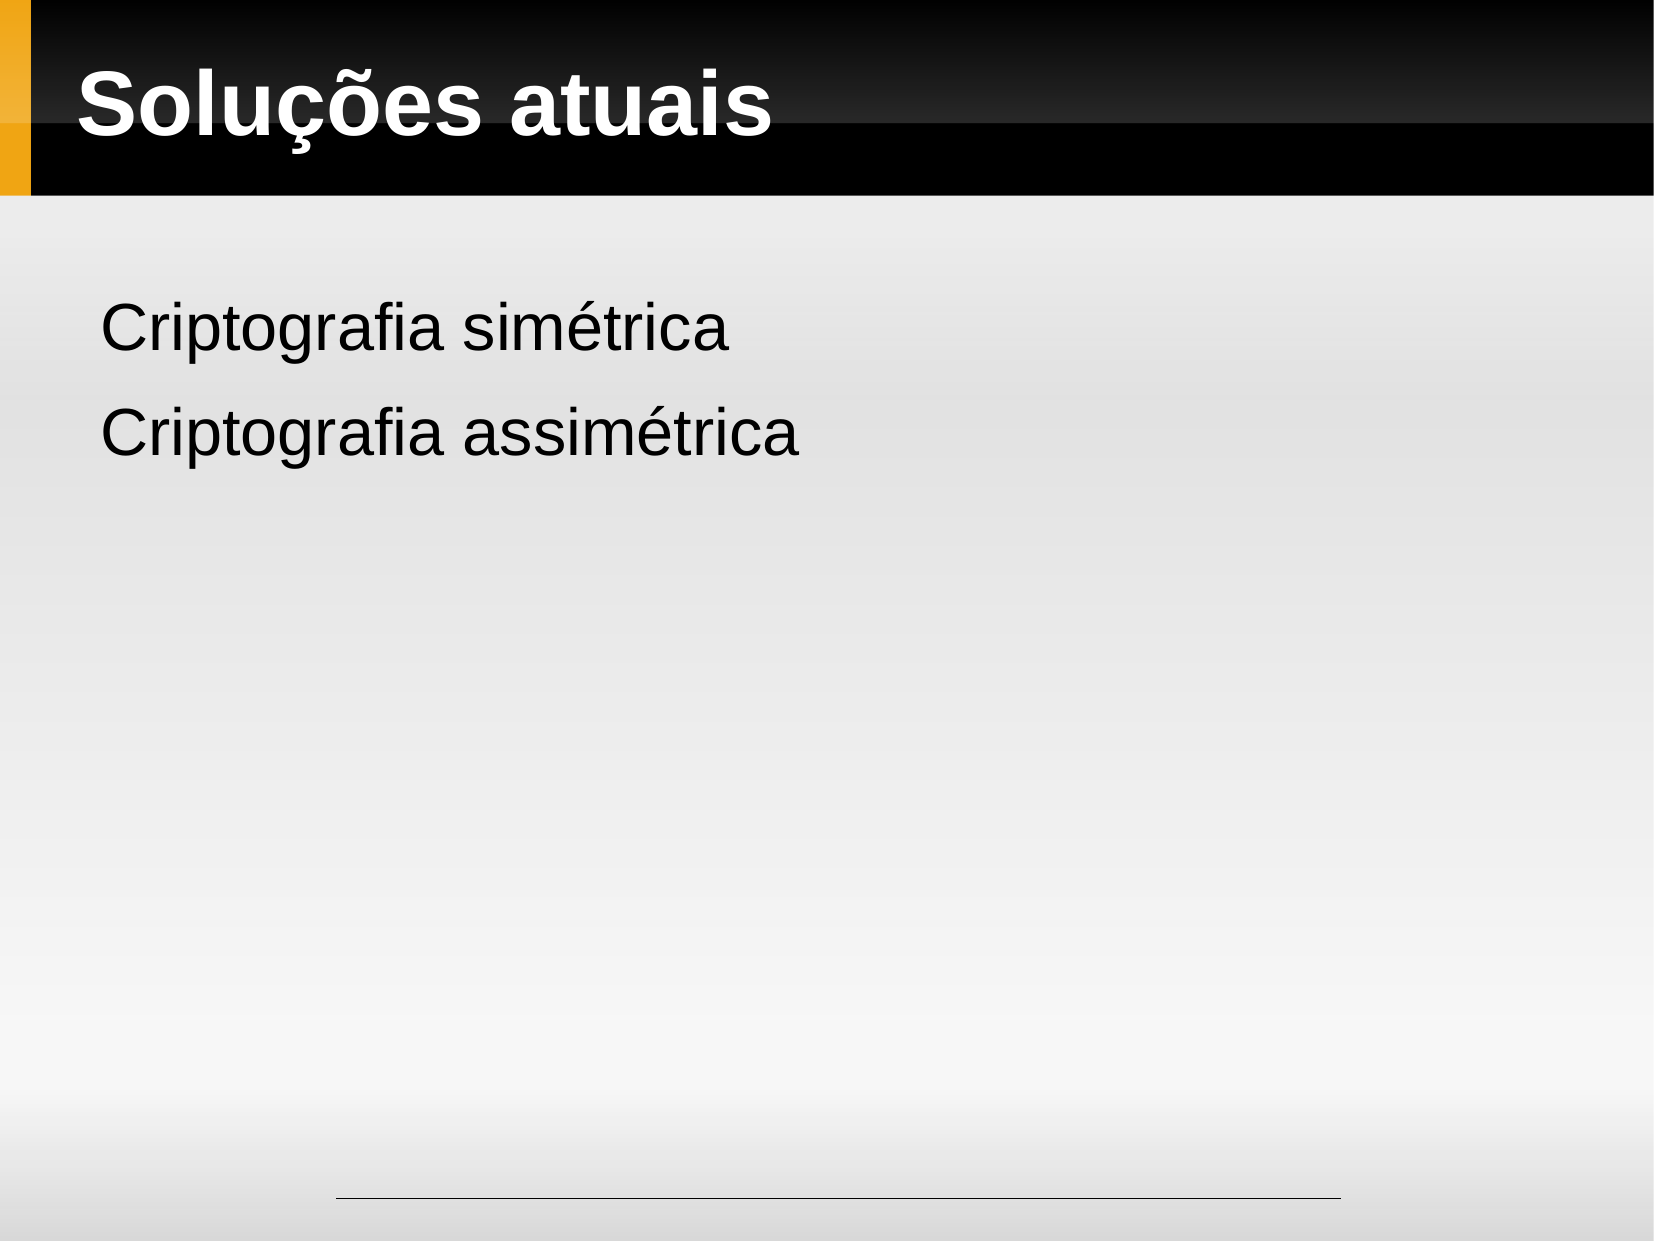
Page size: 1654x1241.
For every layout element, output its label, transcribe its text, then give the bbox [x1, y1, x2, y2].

picture [0, 0, 1654, 1241]
list Criptografia simétrica Criptografia assimétrica [82, 290, 1571, 1109]
title Soluções atuais [76, 7, 1565, 200]
